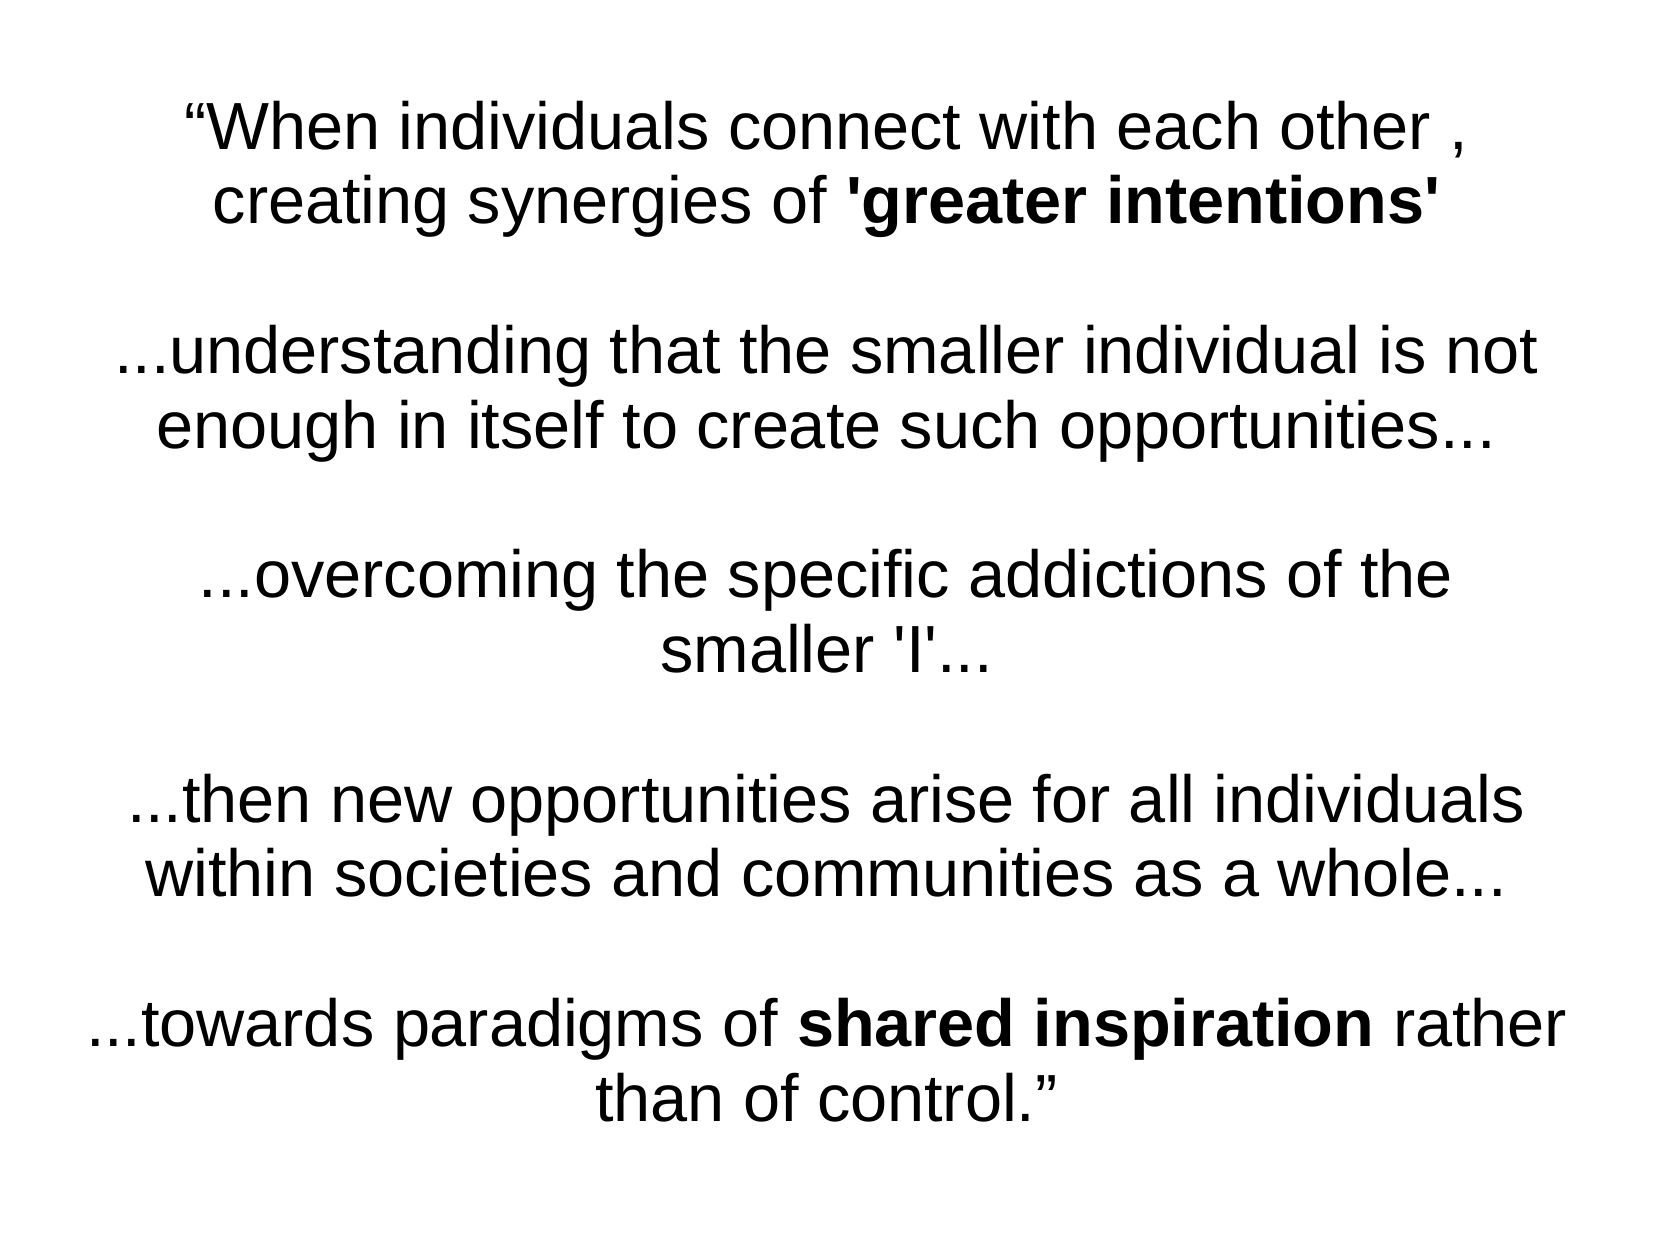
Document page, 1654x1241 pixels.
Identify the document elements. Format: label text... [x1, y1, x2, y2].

subtitle “When individuals connect with each other , creating synergies of 'greater intentions' ...understanding that the smaller individual is not enough in itself to create such opportunities... ...overcoming the specific addictions of the smaller 'I'... ...then new opportunities arise for all individuals within societies and communities as a whole... ...towards paradigms of shared inspiration rather than of control.” [82, 88, 1571, 1136]
